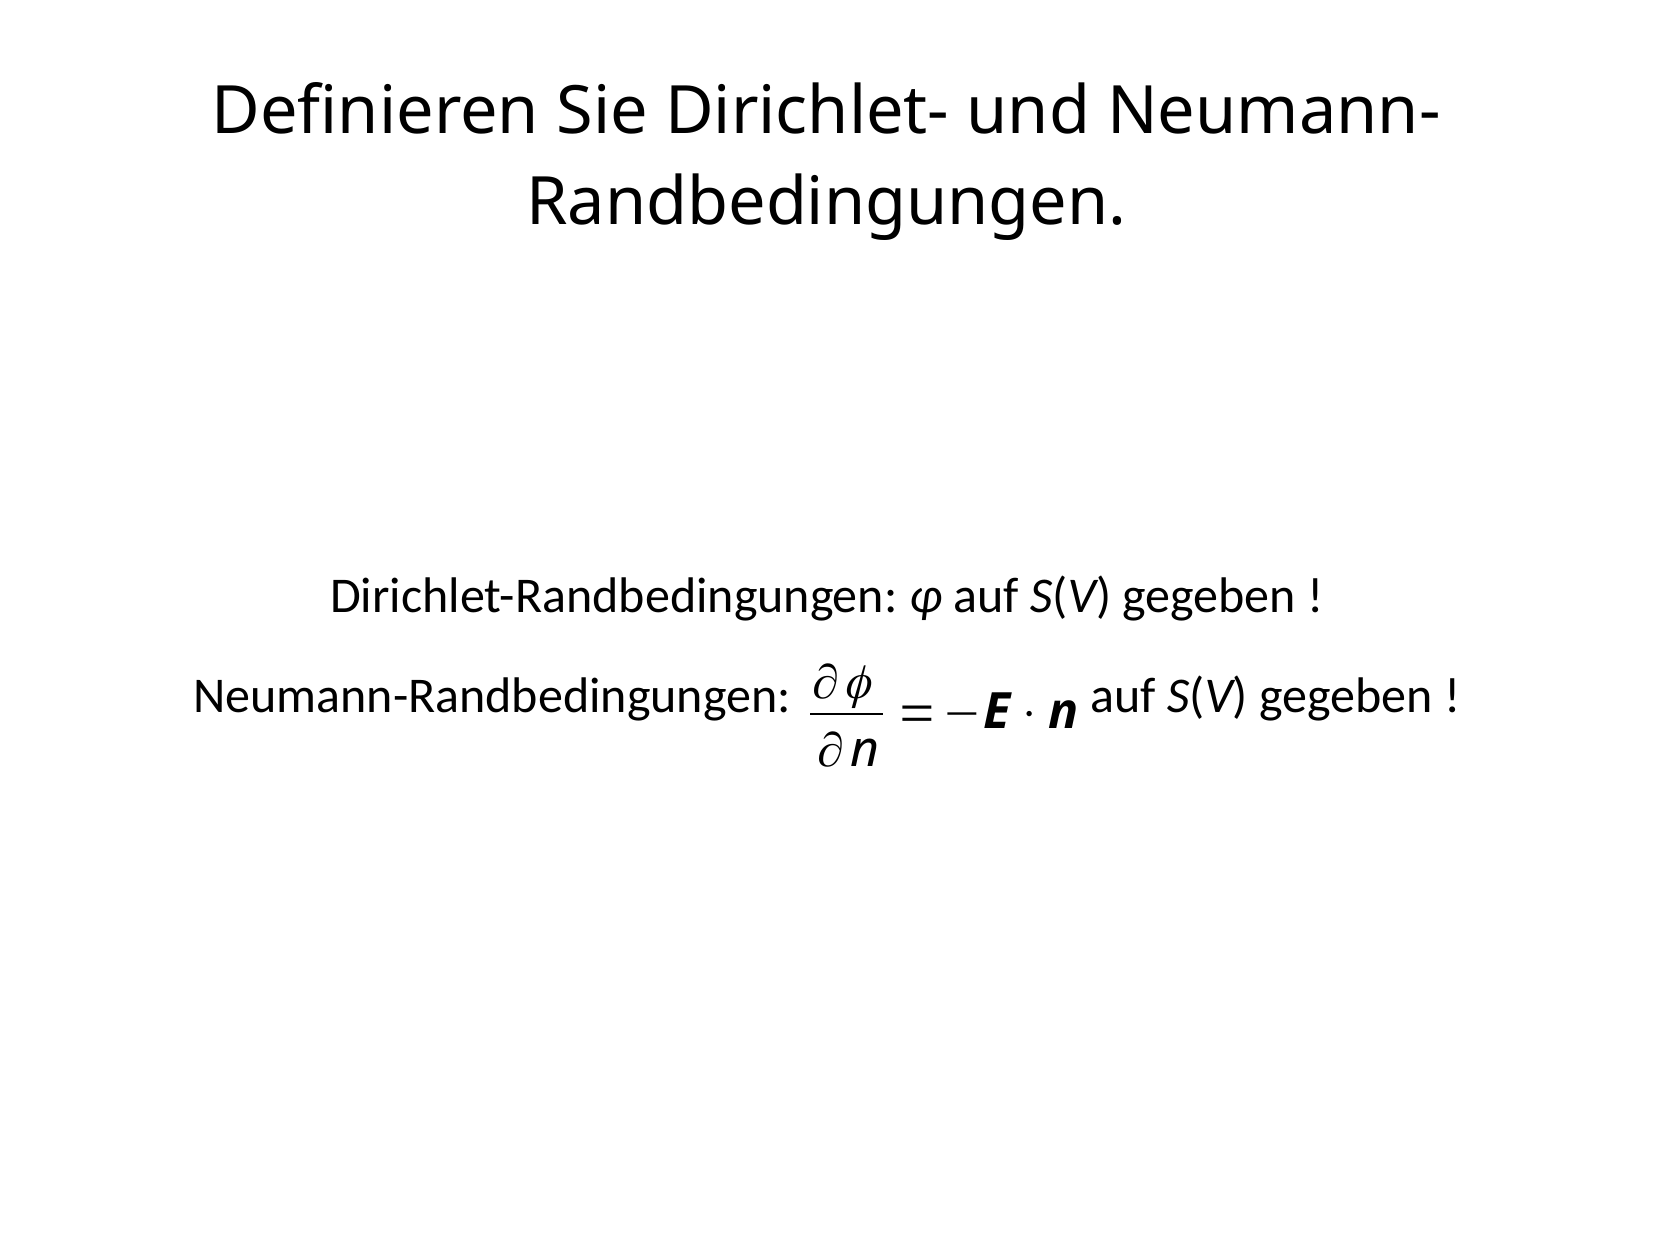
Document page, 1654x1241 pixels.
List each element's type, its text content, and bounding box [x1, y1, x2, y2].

title Definieren Sie Dirichlet- und Neumann-Randbedingungen. [82, 49, 1571, 257]
chart [801, 661, 1083, 780]
subtitle Dirichlet-Randbedingungen: φ auf S(V) gegeben ! Neumann-Randbedingungen: auf S(V) gegeben ! [82, 290, 1571, 1010]
